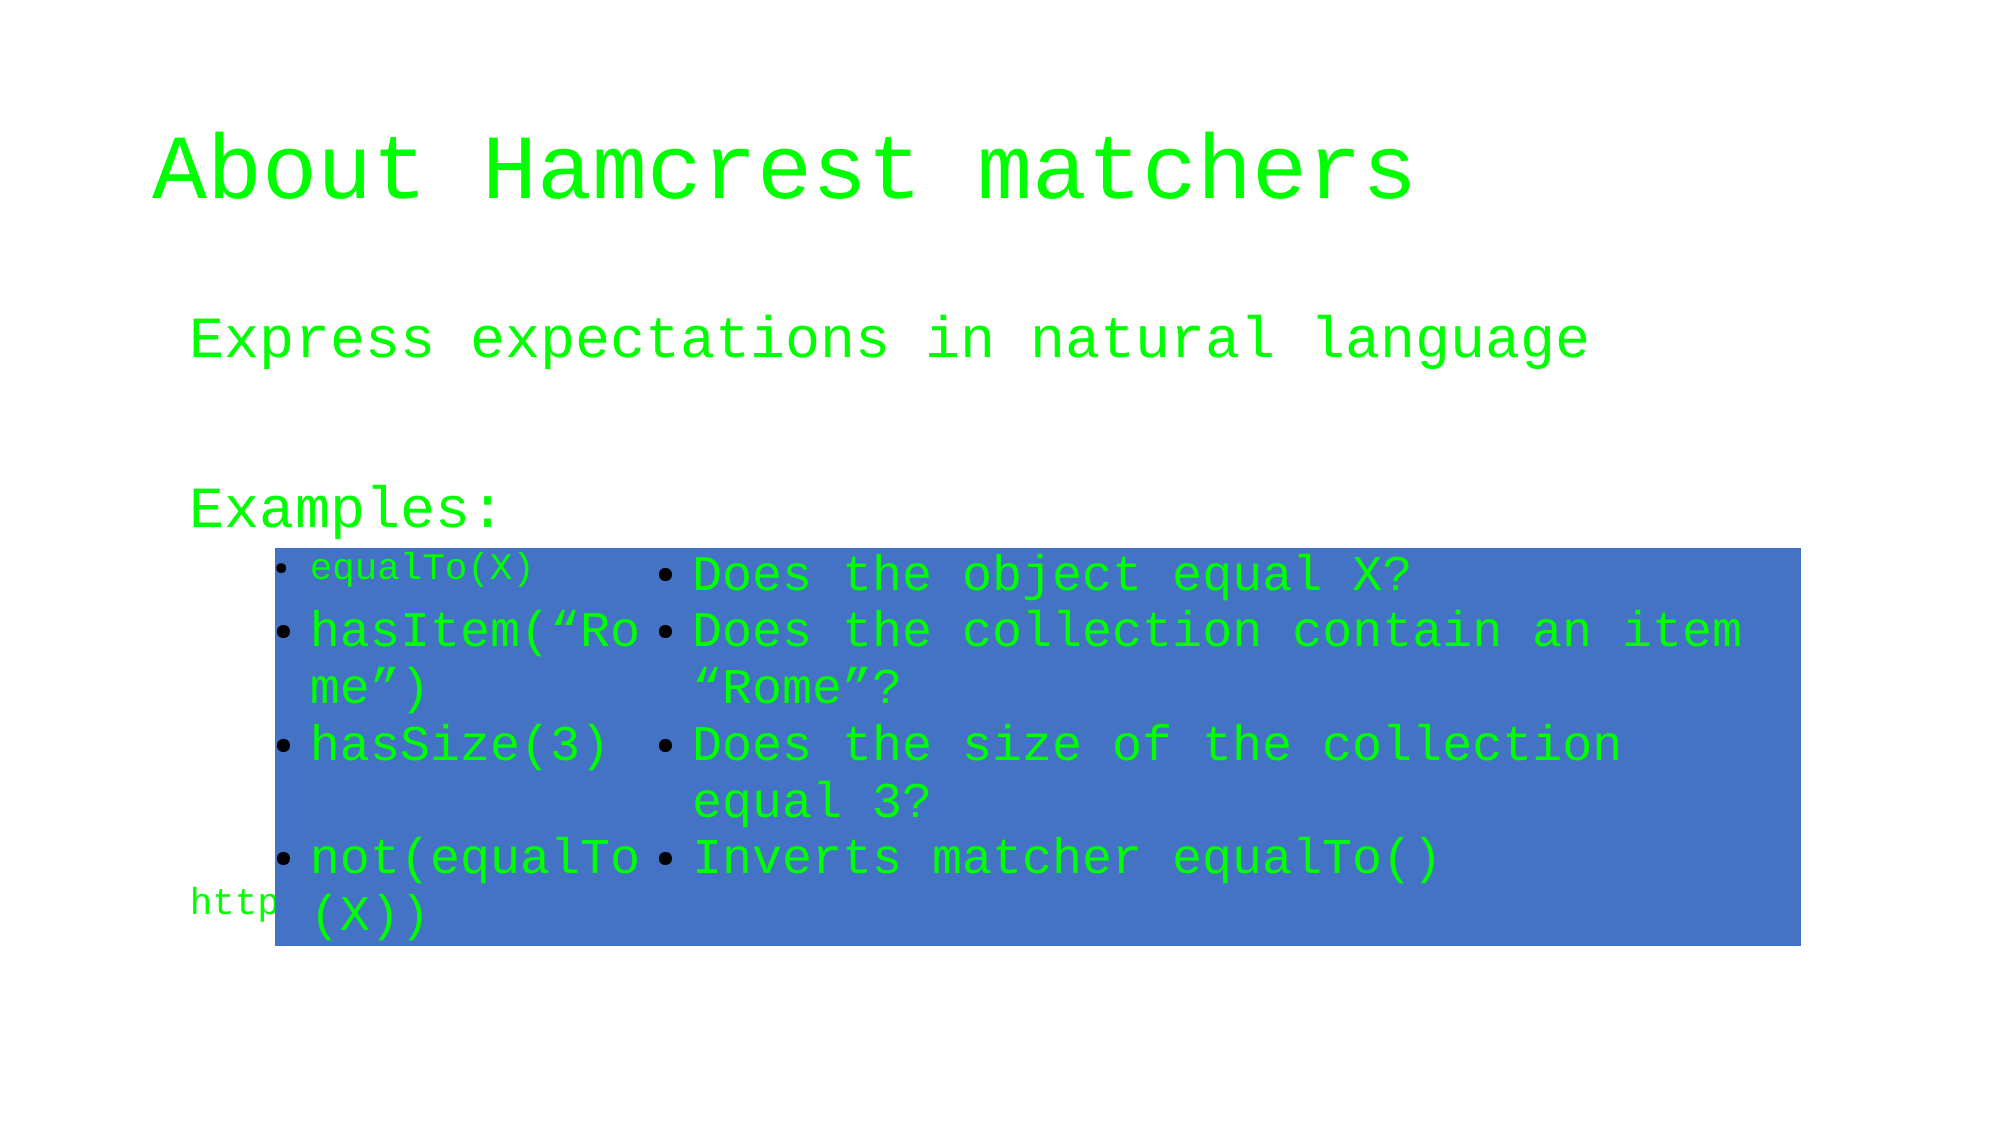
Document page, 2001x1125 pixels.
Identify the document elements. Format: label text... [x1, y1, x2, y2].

table_cell Does the collection contain an item “Rome”? [657, 605, 1801, 719]
table_header Does the object equal X? [657, 548, 1801, 605]
table_cell hasSize(3) [275, 719, 657, 832]
table_header equalTo(X) [275, 548, 657, 605]
table_cell not(equalTo(X)) [275, 832, 657, 946]
table_cell Does the size of the collection equal 3? [657, 719, 1801, 832]
title About Hamcrest matchers [137, 59, 1863, 278]
list Express expectations in natural language Examples: http://hamcrest.org/JavaHamcrest/javadoc/1.3/org/hamcrest/Matchers.html [137, 299, 1863, 1014]
table_cell Inverts matcher equalTo() [657, 832, 1801, 946]
table_cell hasItem(“Rome”) [275, 605, 657, 719]
